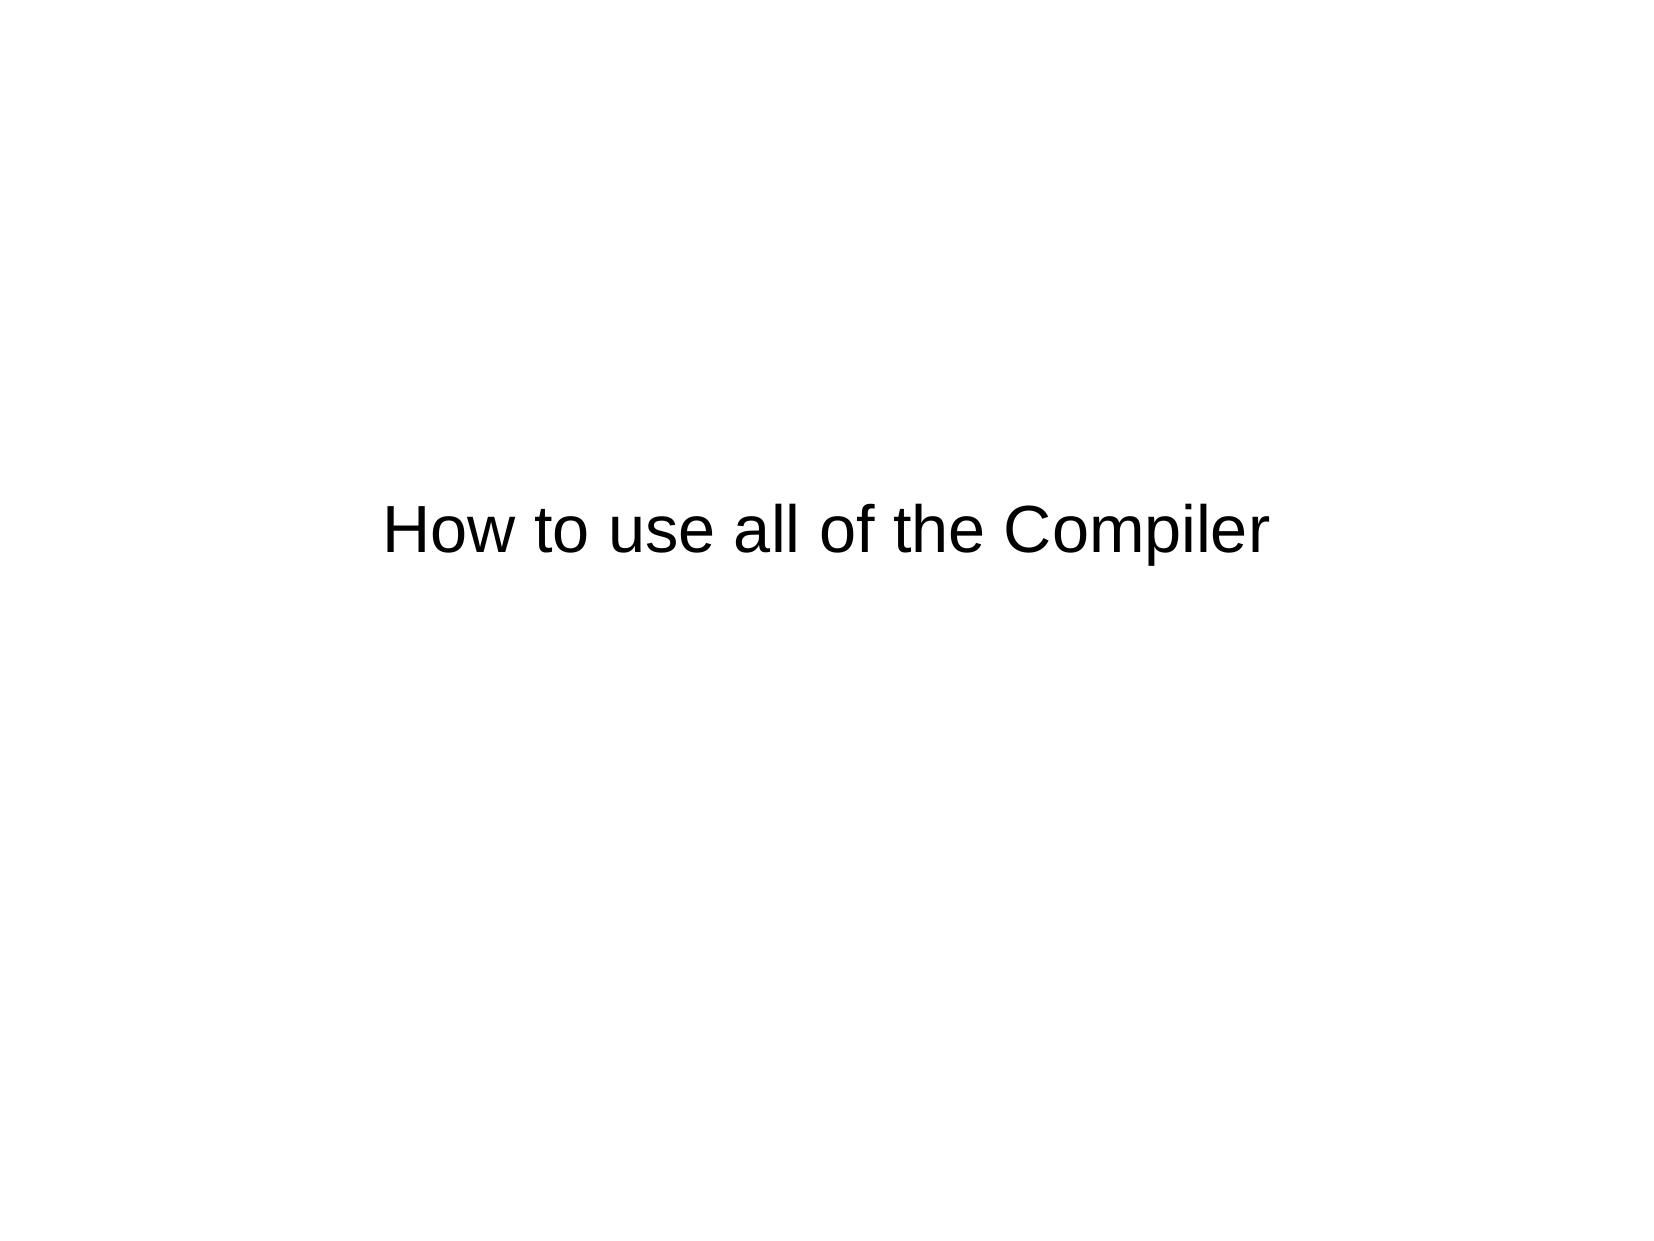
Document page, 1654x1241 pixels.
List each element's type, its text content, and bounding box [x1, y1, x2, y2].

subtitle How to use all of the Compiler [82, 49, 1571, 1010]
